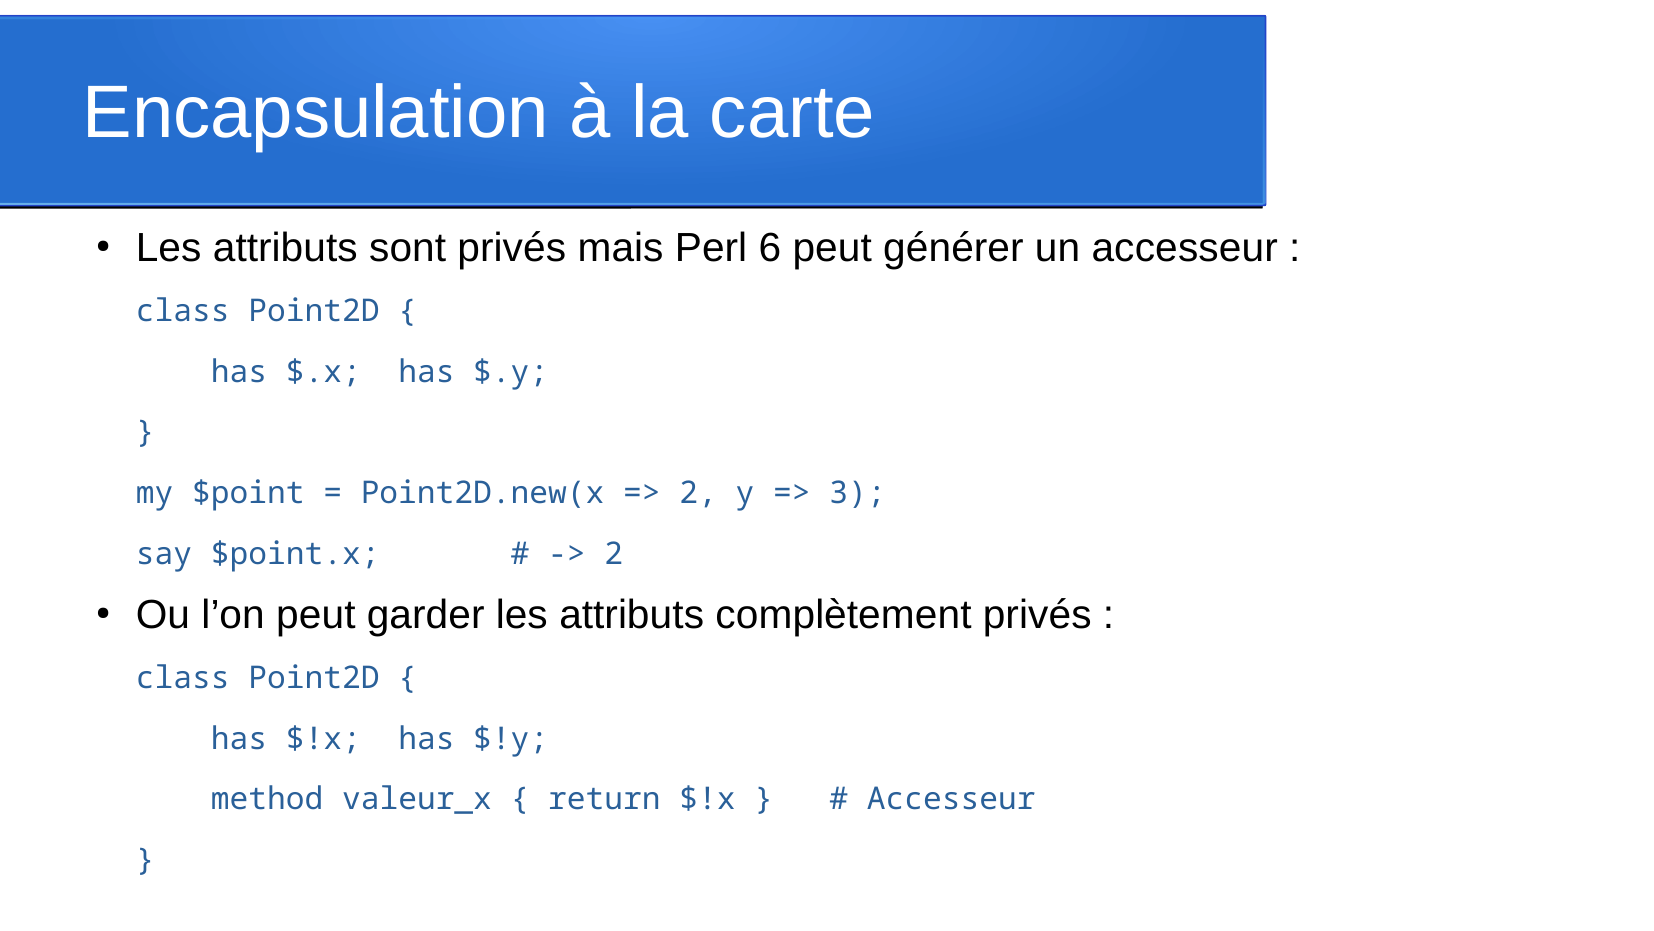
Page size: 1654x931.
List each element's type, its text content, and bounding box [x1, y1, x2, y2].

picture [0, 13, 1270, 212]
title Encapsulation à la carte [82, 35, 1235, 189]
list Les attributs sont privés mais Perl 6 peut générer un accesseur : class Point2D { has $.x; has $.y; } my $point = Point2D.new(x => 2, y => 3); say $point.x; # -> 2 Ou l’on peut garder les attributs complètement privés : class Point2D { has $!x; has $!y; method valeur_x { return $!x } # Accesseur } [82, 224, 1571, 886]
